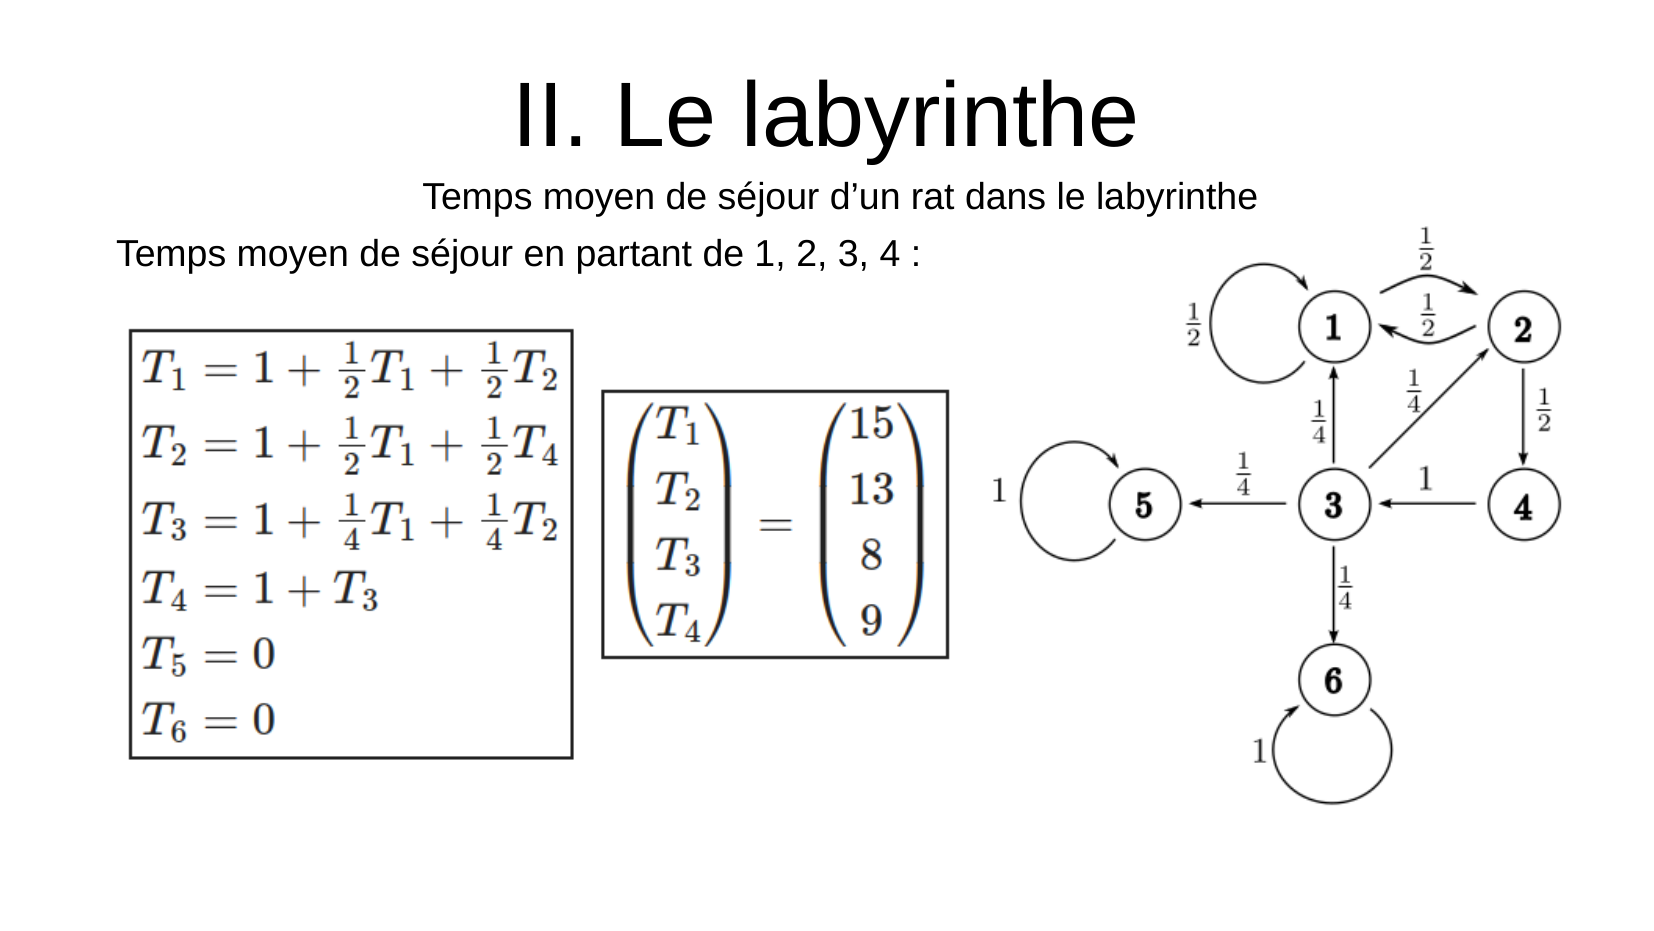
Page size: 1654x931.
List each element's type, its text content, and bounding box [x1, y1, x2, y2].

title II. Le labyrinthe [82, 37, 1571, 193]
picture [589, 225, 1566, 813]
text_box Temps moyen de séjour en partant de 1, 2, 3, 4 : [101, 225, 938, 282]
text_box Temps moyen de séjour d’un rat dans le labyrinthe [407, 168, 1276, 226]
picture [112, 309, 588, 788]
